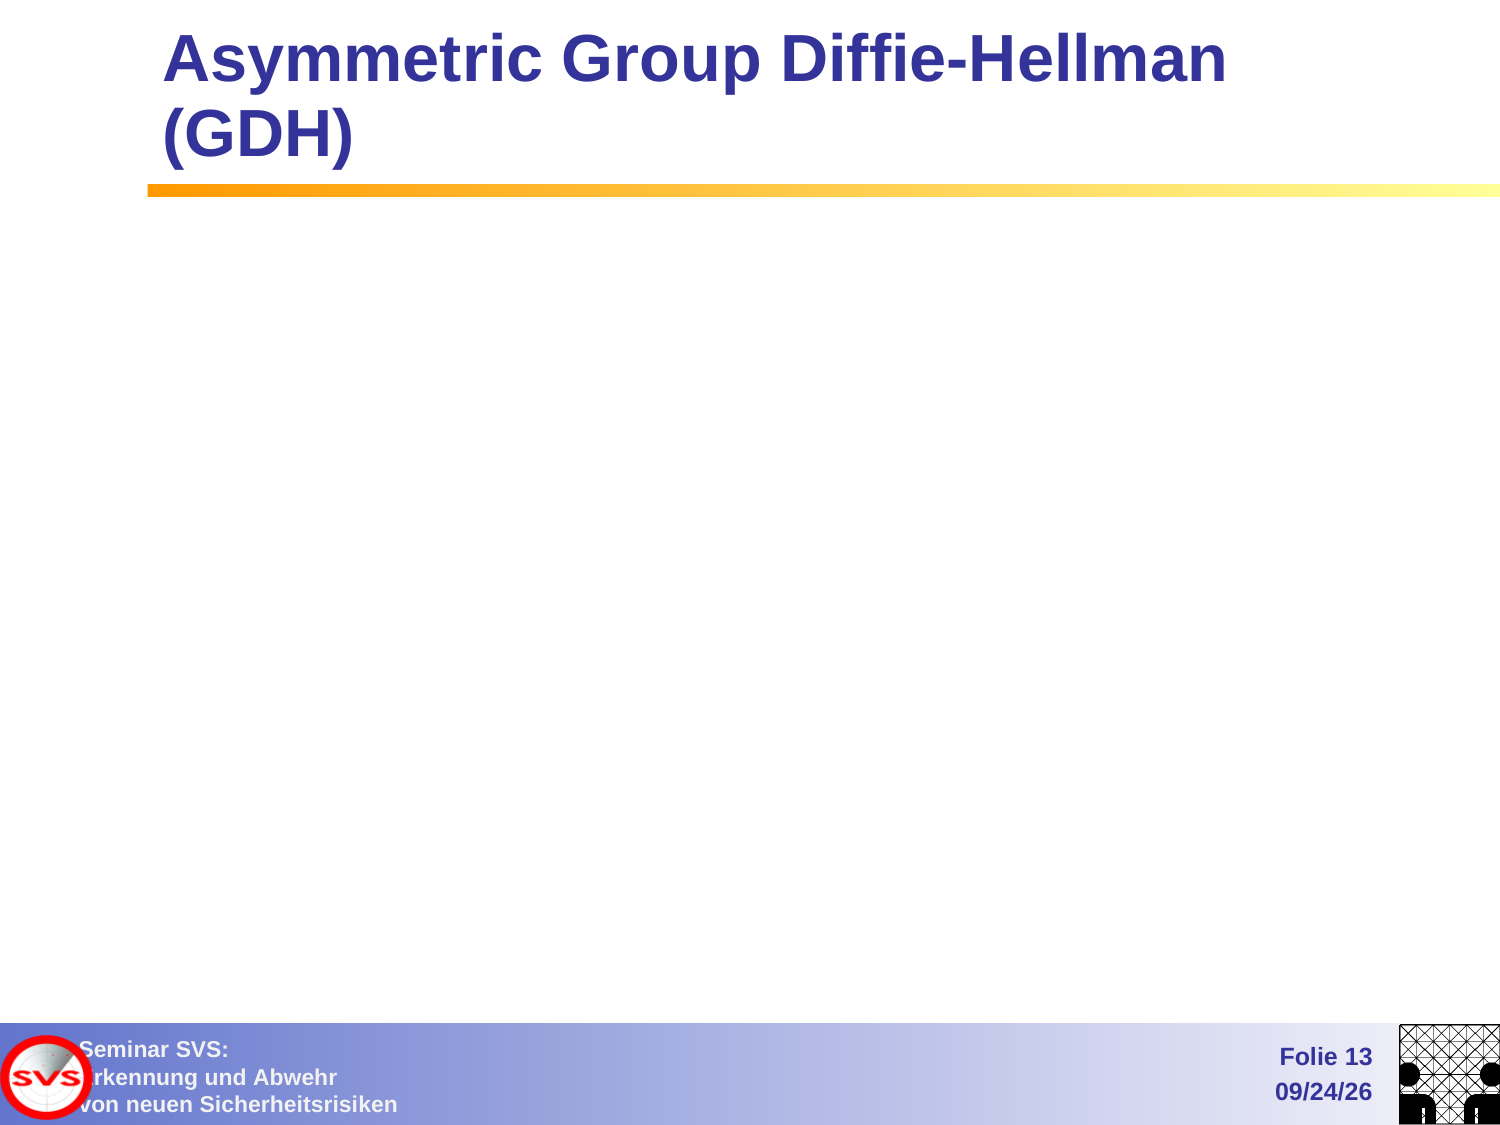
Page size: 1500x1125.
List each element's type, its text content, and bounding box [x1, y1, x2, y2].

title Asymmetric Group Diffie-Hellman (GDH) [147, 13, 1427, 179]
picture [0, 1035, 93, 1120]
picture [1399, 1024, 1500, 1125]
